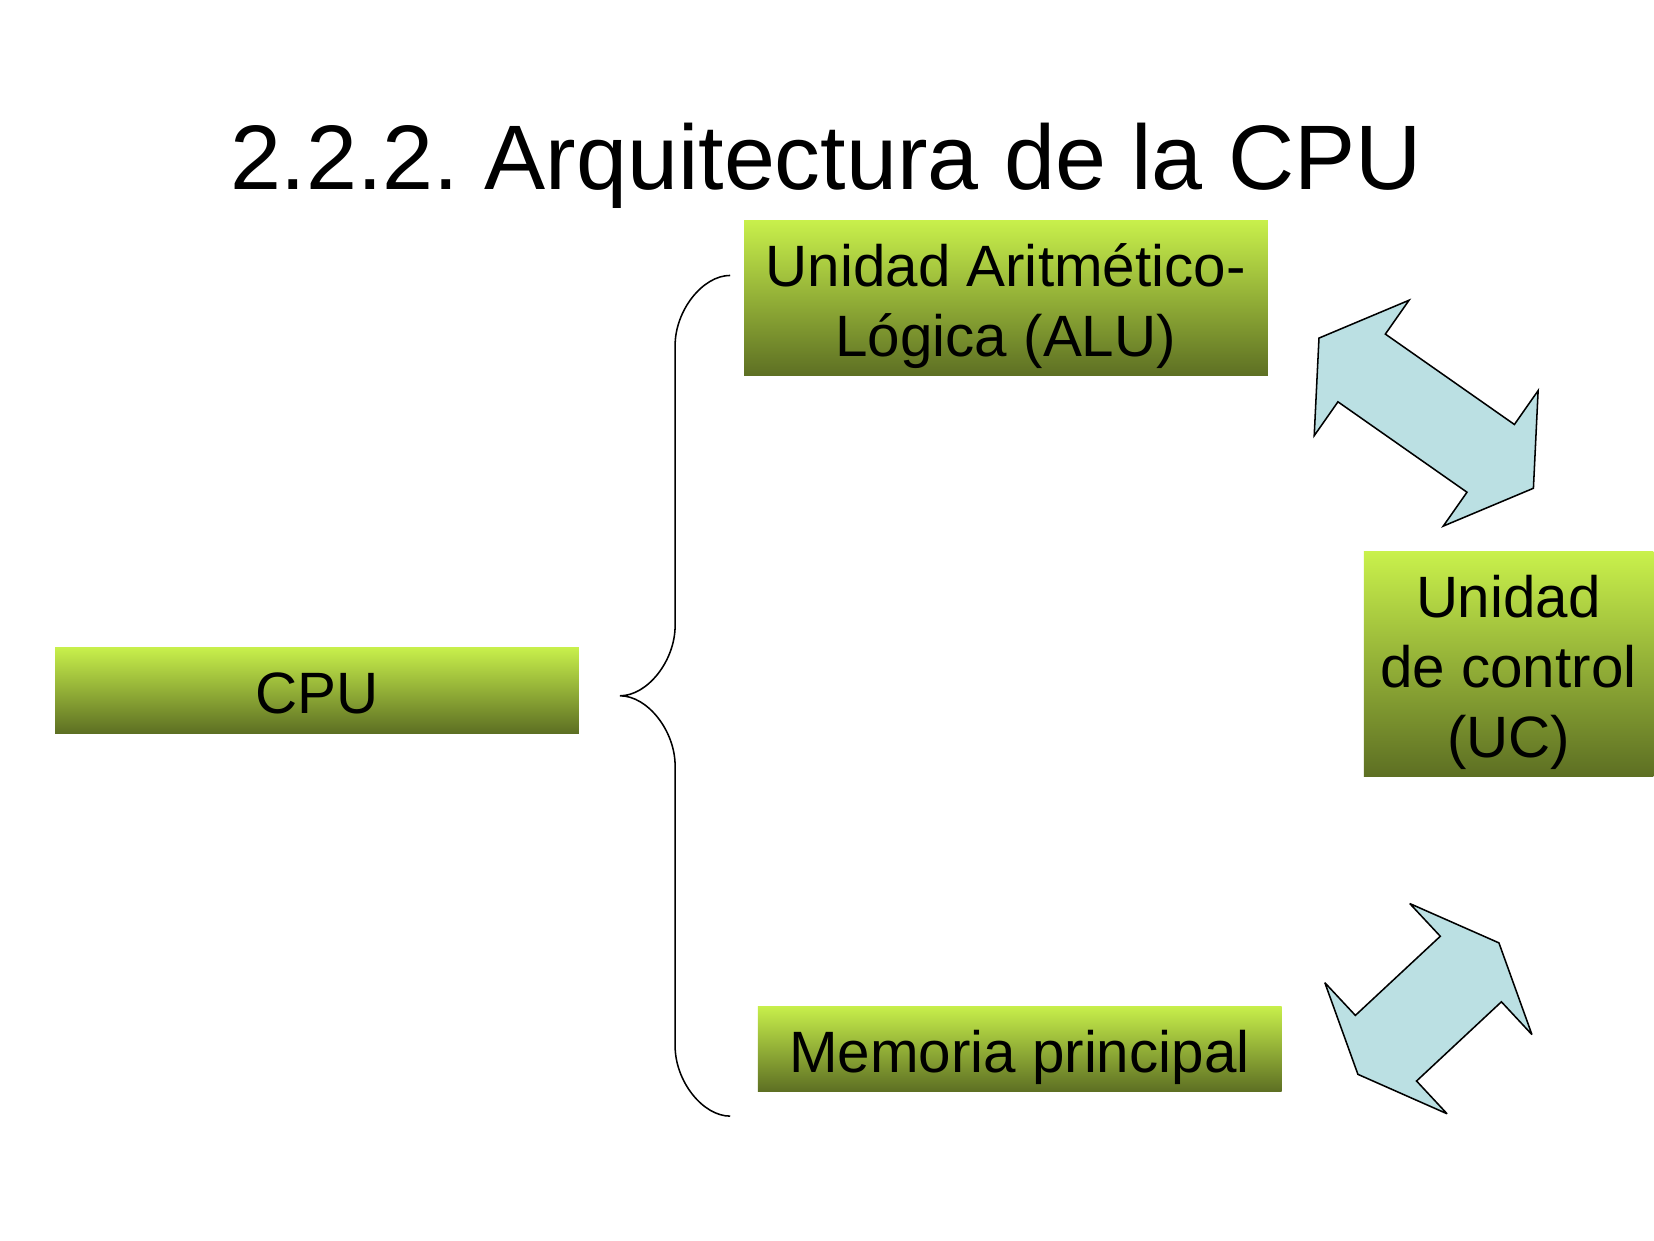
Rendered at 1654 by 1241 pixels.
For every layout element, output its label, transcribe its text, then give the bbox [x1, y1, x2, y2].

title 2.2.2. Arquitectura de la CPU [82, 49, 1571, 257]
text_box [1314, 300, 1539, 527]
text_box Unidad de control (UC) [1363, 551, 1654, 777]
text_box CPU [55, 647, 579, 734]
text_box Unidad Aritmético-Lógica (ALU) [744, 220, 1268, 376]
text_box [1324, 903, 1532, 1114]
text_box Memoria principal [757, 1006, 1282, 1092]
